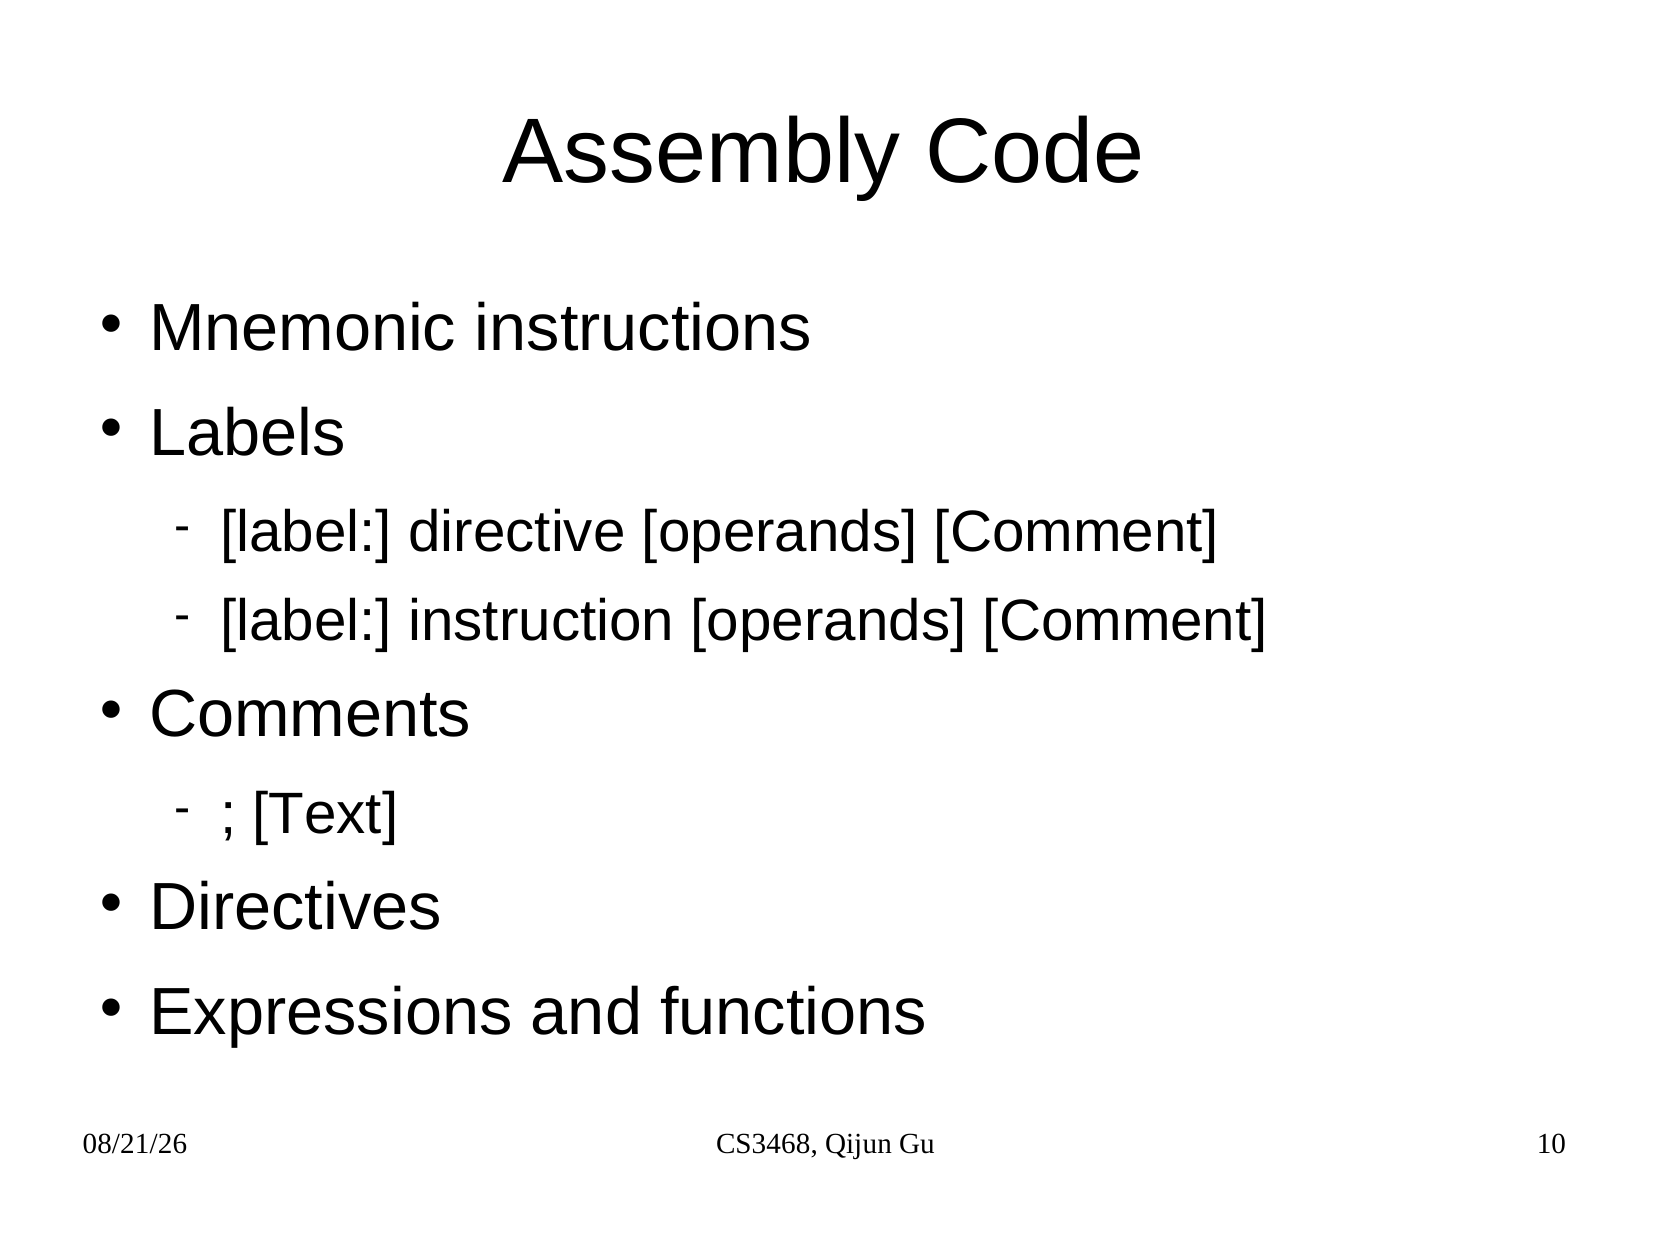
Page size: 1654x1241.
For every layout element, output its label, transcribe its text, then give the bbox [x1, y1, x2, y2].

list Mnemonic instructions Labels [label:] directive [operands] [Comment] [label:] instruction [operands] [Comment] Comments ; [Text] Directives Expressions and functions [82, 290, 1567, 1090]
title Assembly Code [82, 56, 1567, 245]
